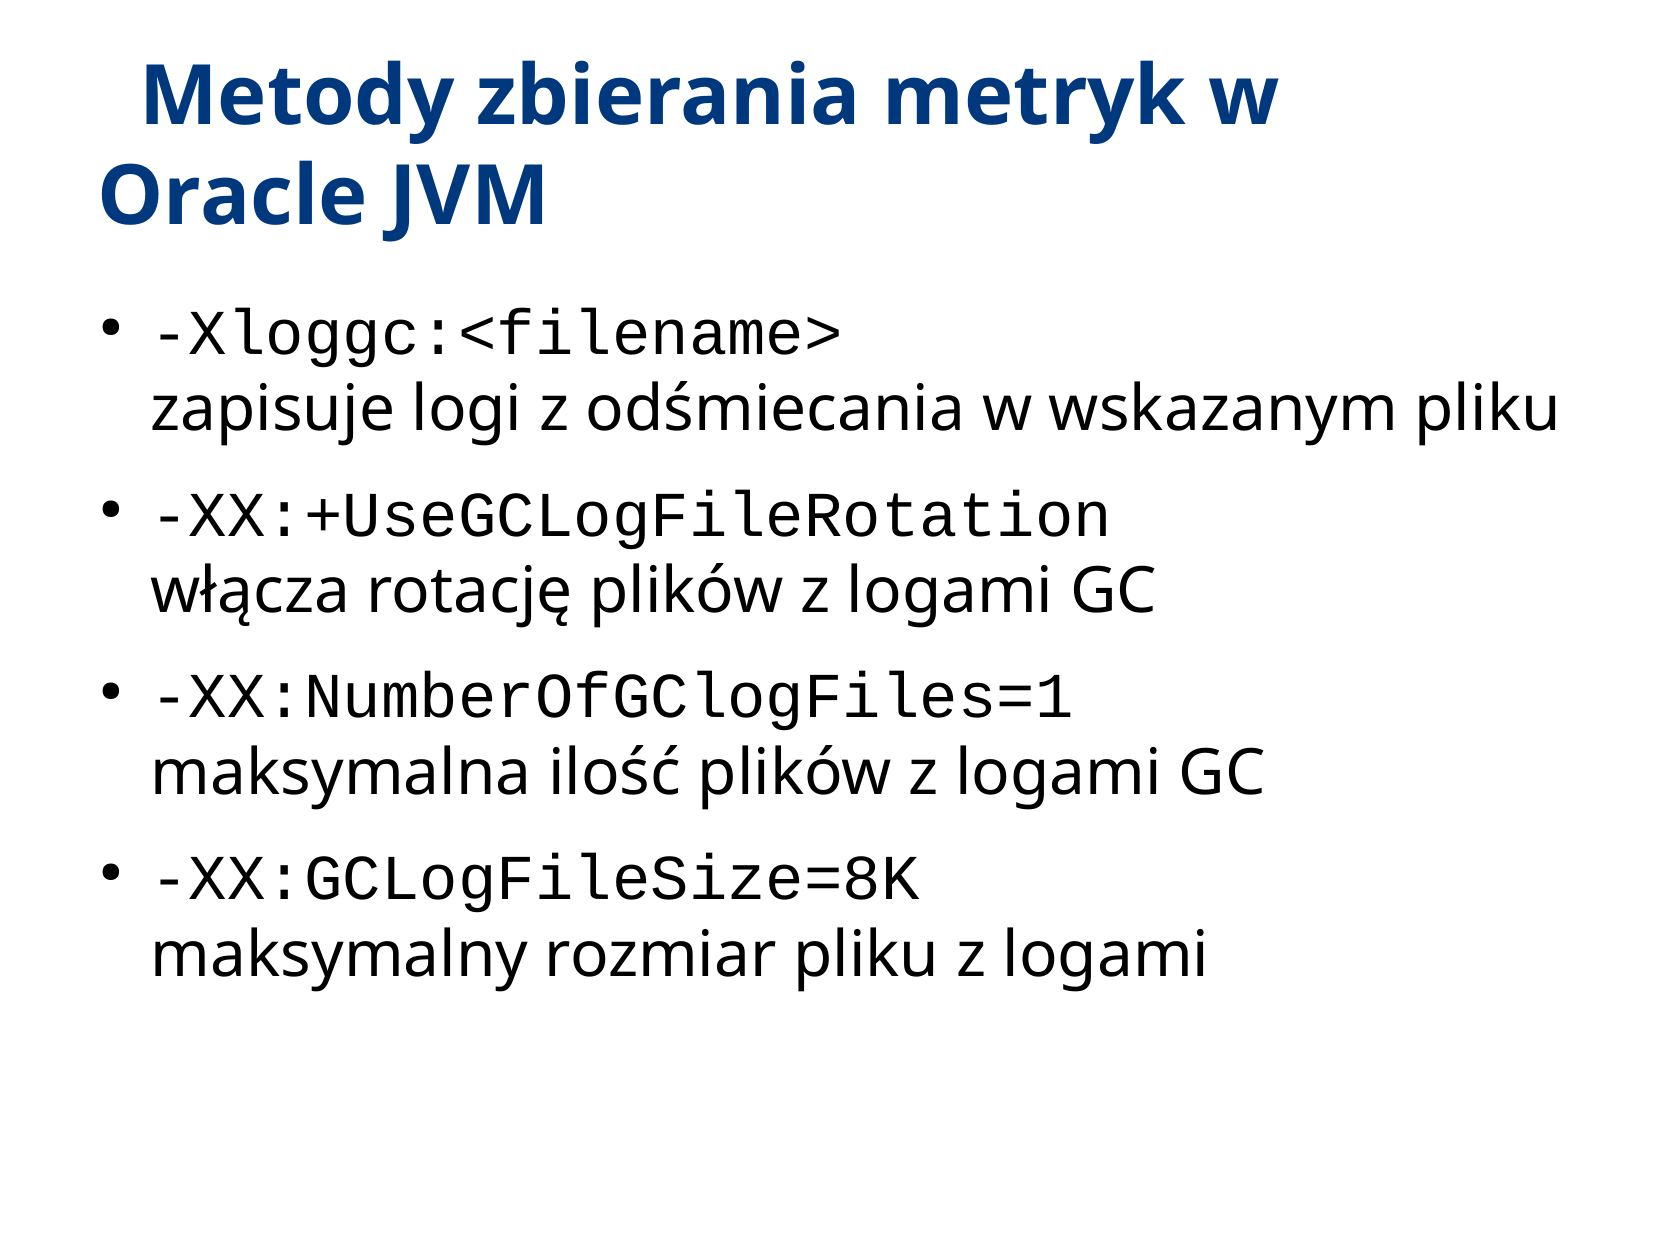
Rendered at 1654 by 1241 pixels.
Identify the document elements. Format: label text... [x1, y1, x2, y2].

title Metody zbierania metryk w Oracle JVM [82, 49, 1571, 257]
list -Xloggc:<filename> zapisuje logi z odśmiecania w wskazanym pliku -XX:+UseGCLogFileRotation włącza rotację plików z logami GC -XX:NumberOfGClogFiles=1 maksymalna ilość plików z logami GC -XX:GCLogFileSize=8K maksymalny rozmiar pliku z logami [82, 290, 1571, 1010]
